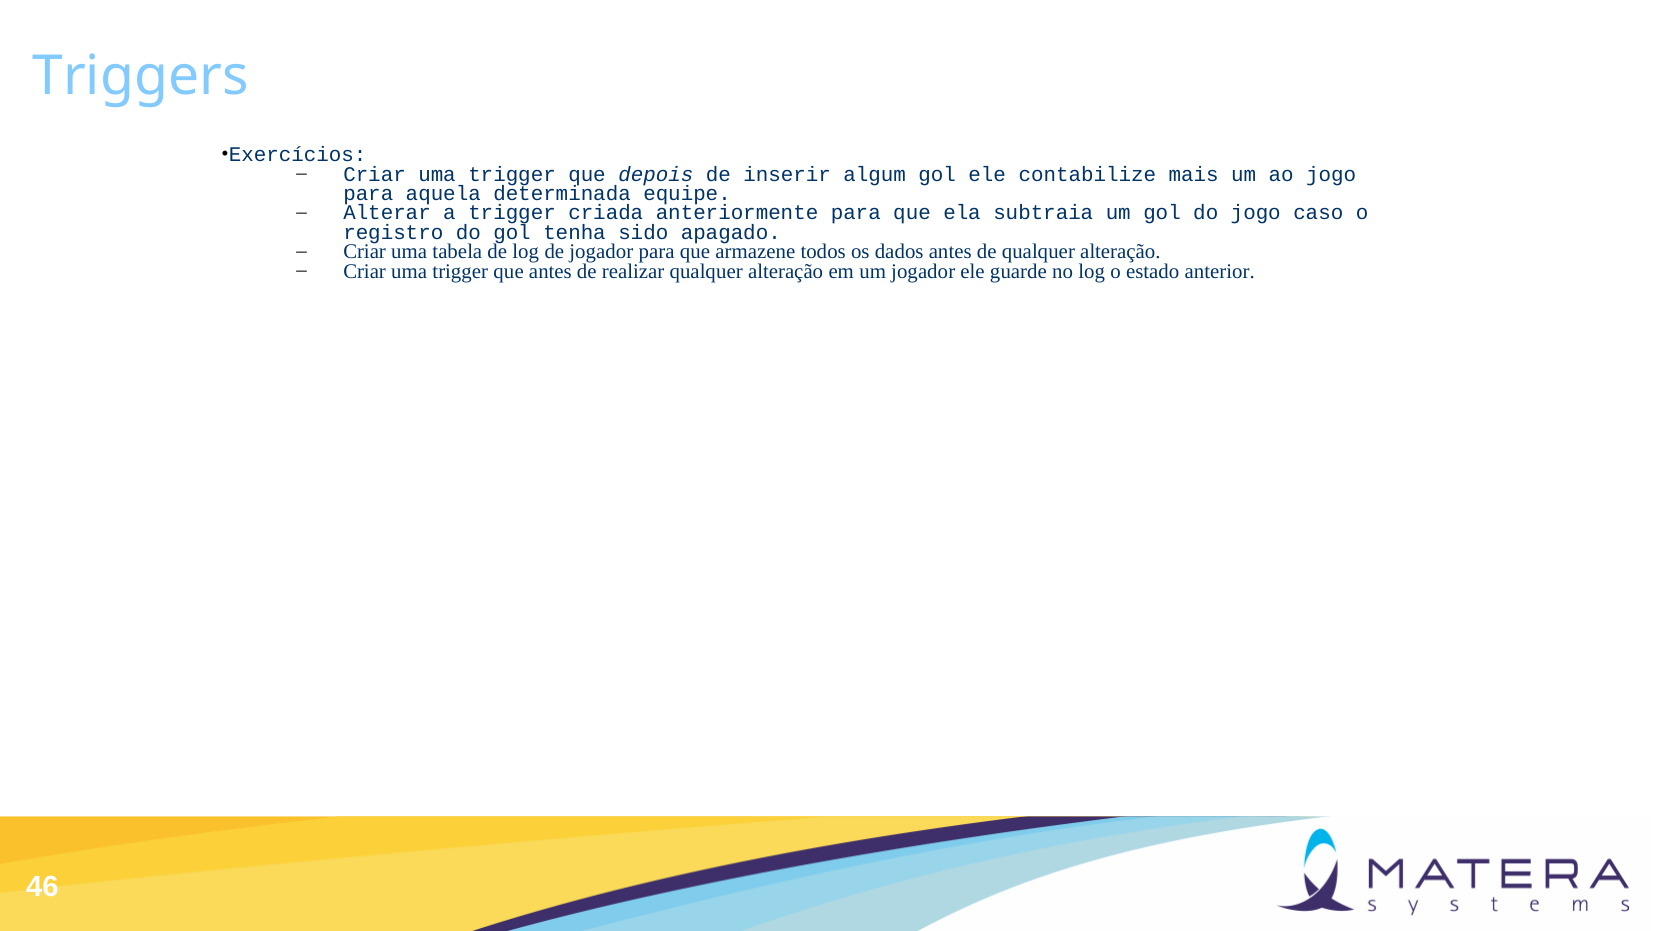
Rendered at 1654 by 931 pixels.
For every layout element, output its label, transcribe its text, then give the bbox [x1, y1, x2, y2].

title Triggers [32, 24, 1628, 137]
picture [0, 816, 1652, 931]
text_box Exercícios: Criar uma trigger que depois de inserir algum gol ele contabilize mais um ao jogo para aquela determinada equipe. Alterar a trigger criada anteriormente para que ela subtraia um gol do jogo caso o registro do gol tenha sido apagado. Criar uma tabela de log de jogador para que armazene todos os dados antes de qualquer alteração. Criar uma trigger que antes de realizar qualquer alteração em um jogador ele guarde no log o estado anterior. [206, 138, 1418, 296]
